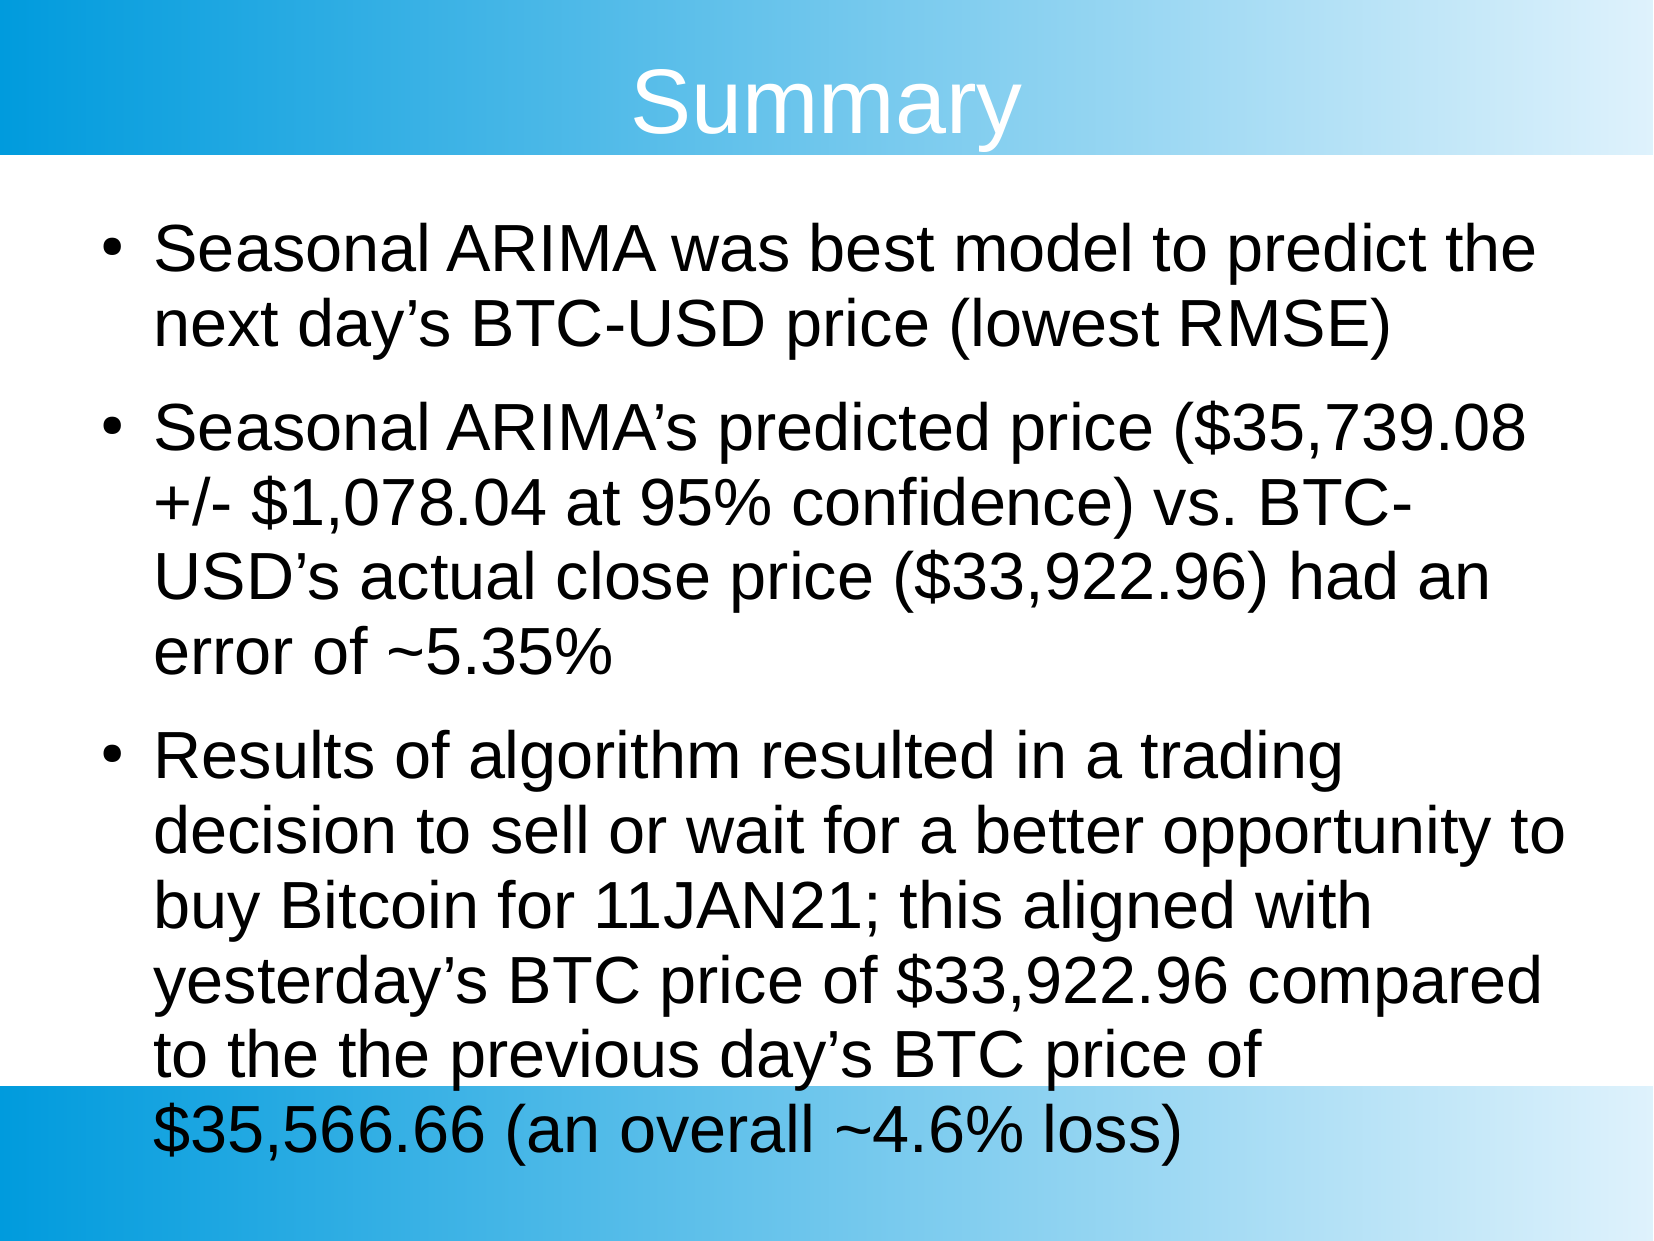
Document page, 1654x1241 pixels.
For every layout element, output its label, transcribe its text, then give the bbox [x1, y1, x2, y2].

list Seasonal ARIMA was best model to predict the next day’s BTC-USD price (lowest RMSE) Seasonal ARIMA’s predicted price ($35,739.08 +/- $1,078.04 at 95% confidence) vs. BTC-USD’s actual close price ($33,922.96) had an error of ~5.35% Results of algorithm resulted in a trading decision to sell or wait for a better opportunity to buy Bitcoin for 11JAN21; this aligned with yesterday’s BTC price of $33,922.96 compared to the the previous day’s BTC price of $35,566.66 (an overall ~4.6% loss) [82, 210, 1571, 931]
title Summary [82, 49, 1571, 155]
